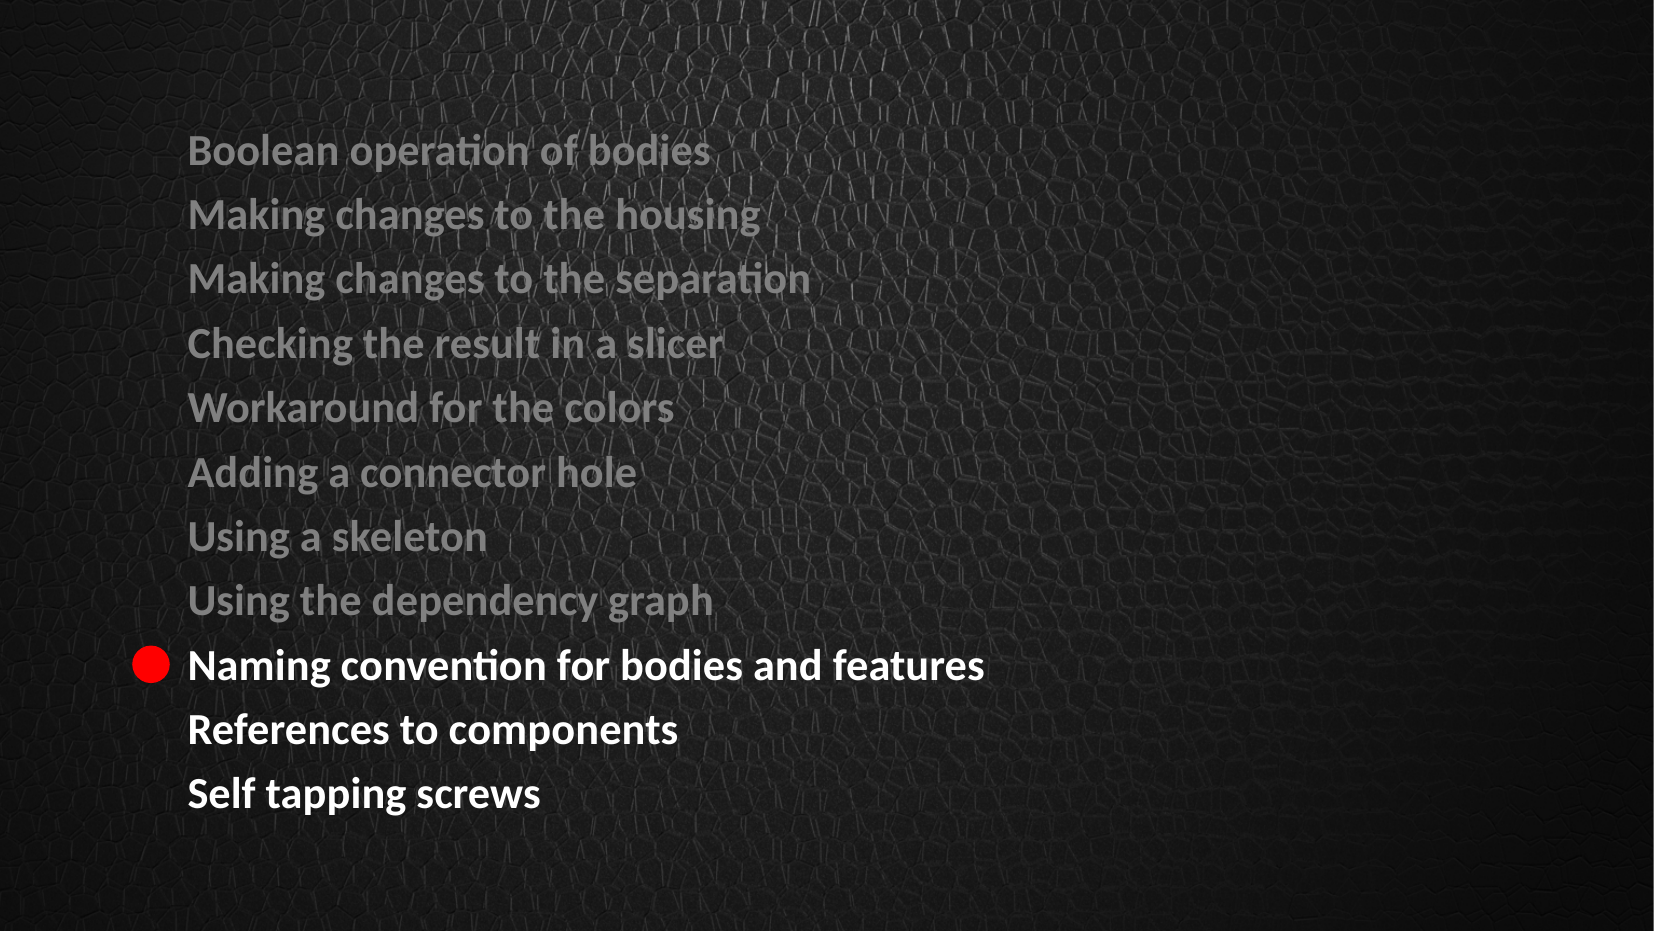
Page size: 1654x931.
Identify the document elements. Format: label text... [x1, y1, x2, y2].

list Boolean operation of bodies Making changes to the housing Making changes to the separation Checking the result in a slicer Workaround for the colors Adding a connector hole Using a skeleton Using the dependency graph Naming convention for bodies and features References to components Self tapping screws [187, 131, 1576, 826]
picture [0, 0, 1654, 931]
text_box [132, 645, 170, 684]
